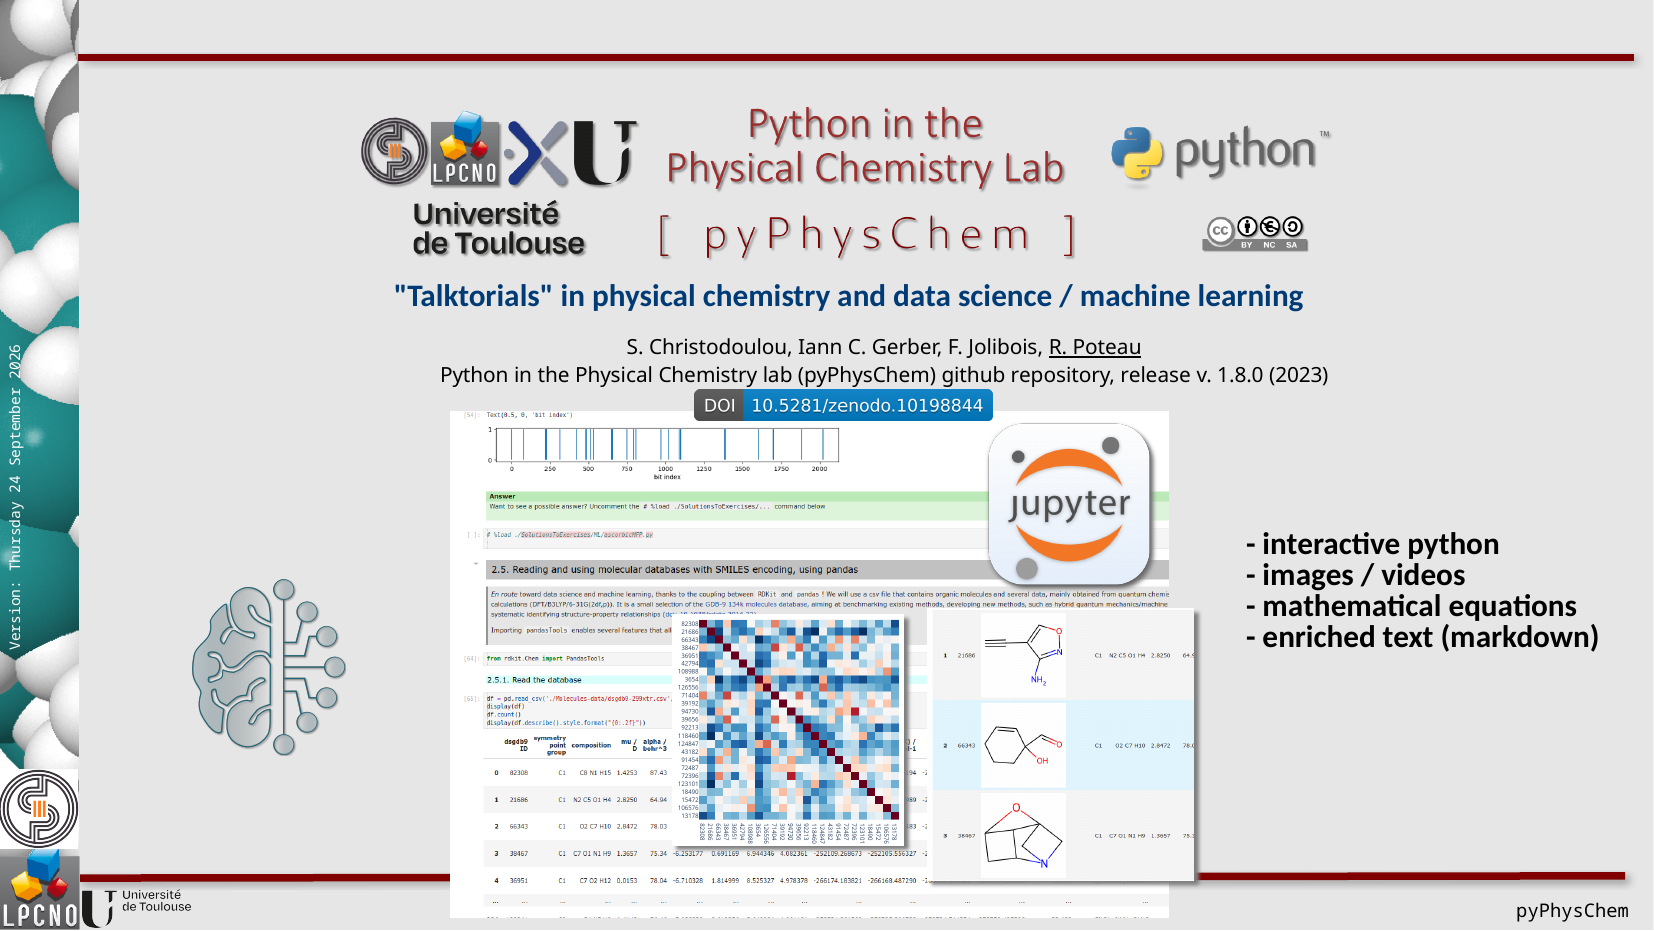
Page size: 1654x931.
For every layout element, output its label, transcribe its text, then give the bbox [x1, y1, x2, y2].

text_box "Talktorials" in physical chemistry and data science / machine learning [371, 275, 1320, 323]
picture [358, 104, 1345, 262]
picture [82, 889, 191, 928]
picture [450, 389, 1194, 918]
text_box S. Christodoulou, Iann C. Gerber, F. Jolibois, R. Poteau Python in the Physical Chemistry lab (pyPhysChem) github repository, release v. 1.8.0 (2023) [273, 331, 1495, 390]
picture [0, 0, 80, 930]
text_box - interactive python - images / videos - mathematical equations - enriched text (markdown) [1231, 523, 1615, 664]
picture [188, 575, 346, 756]
